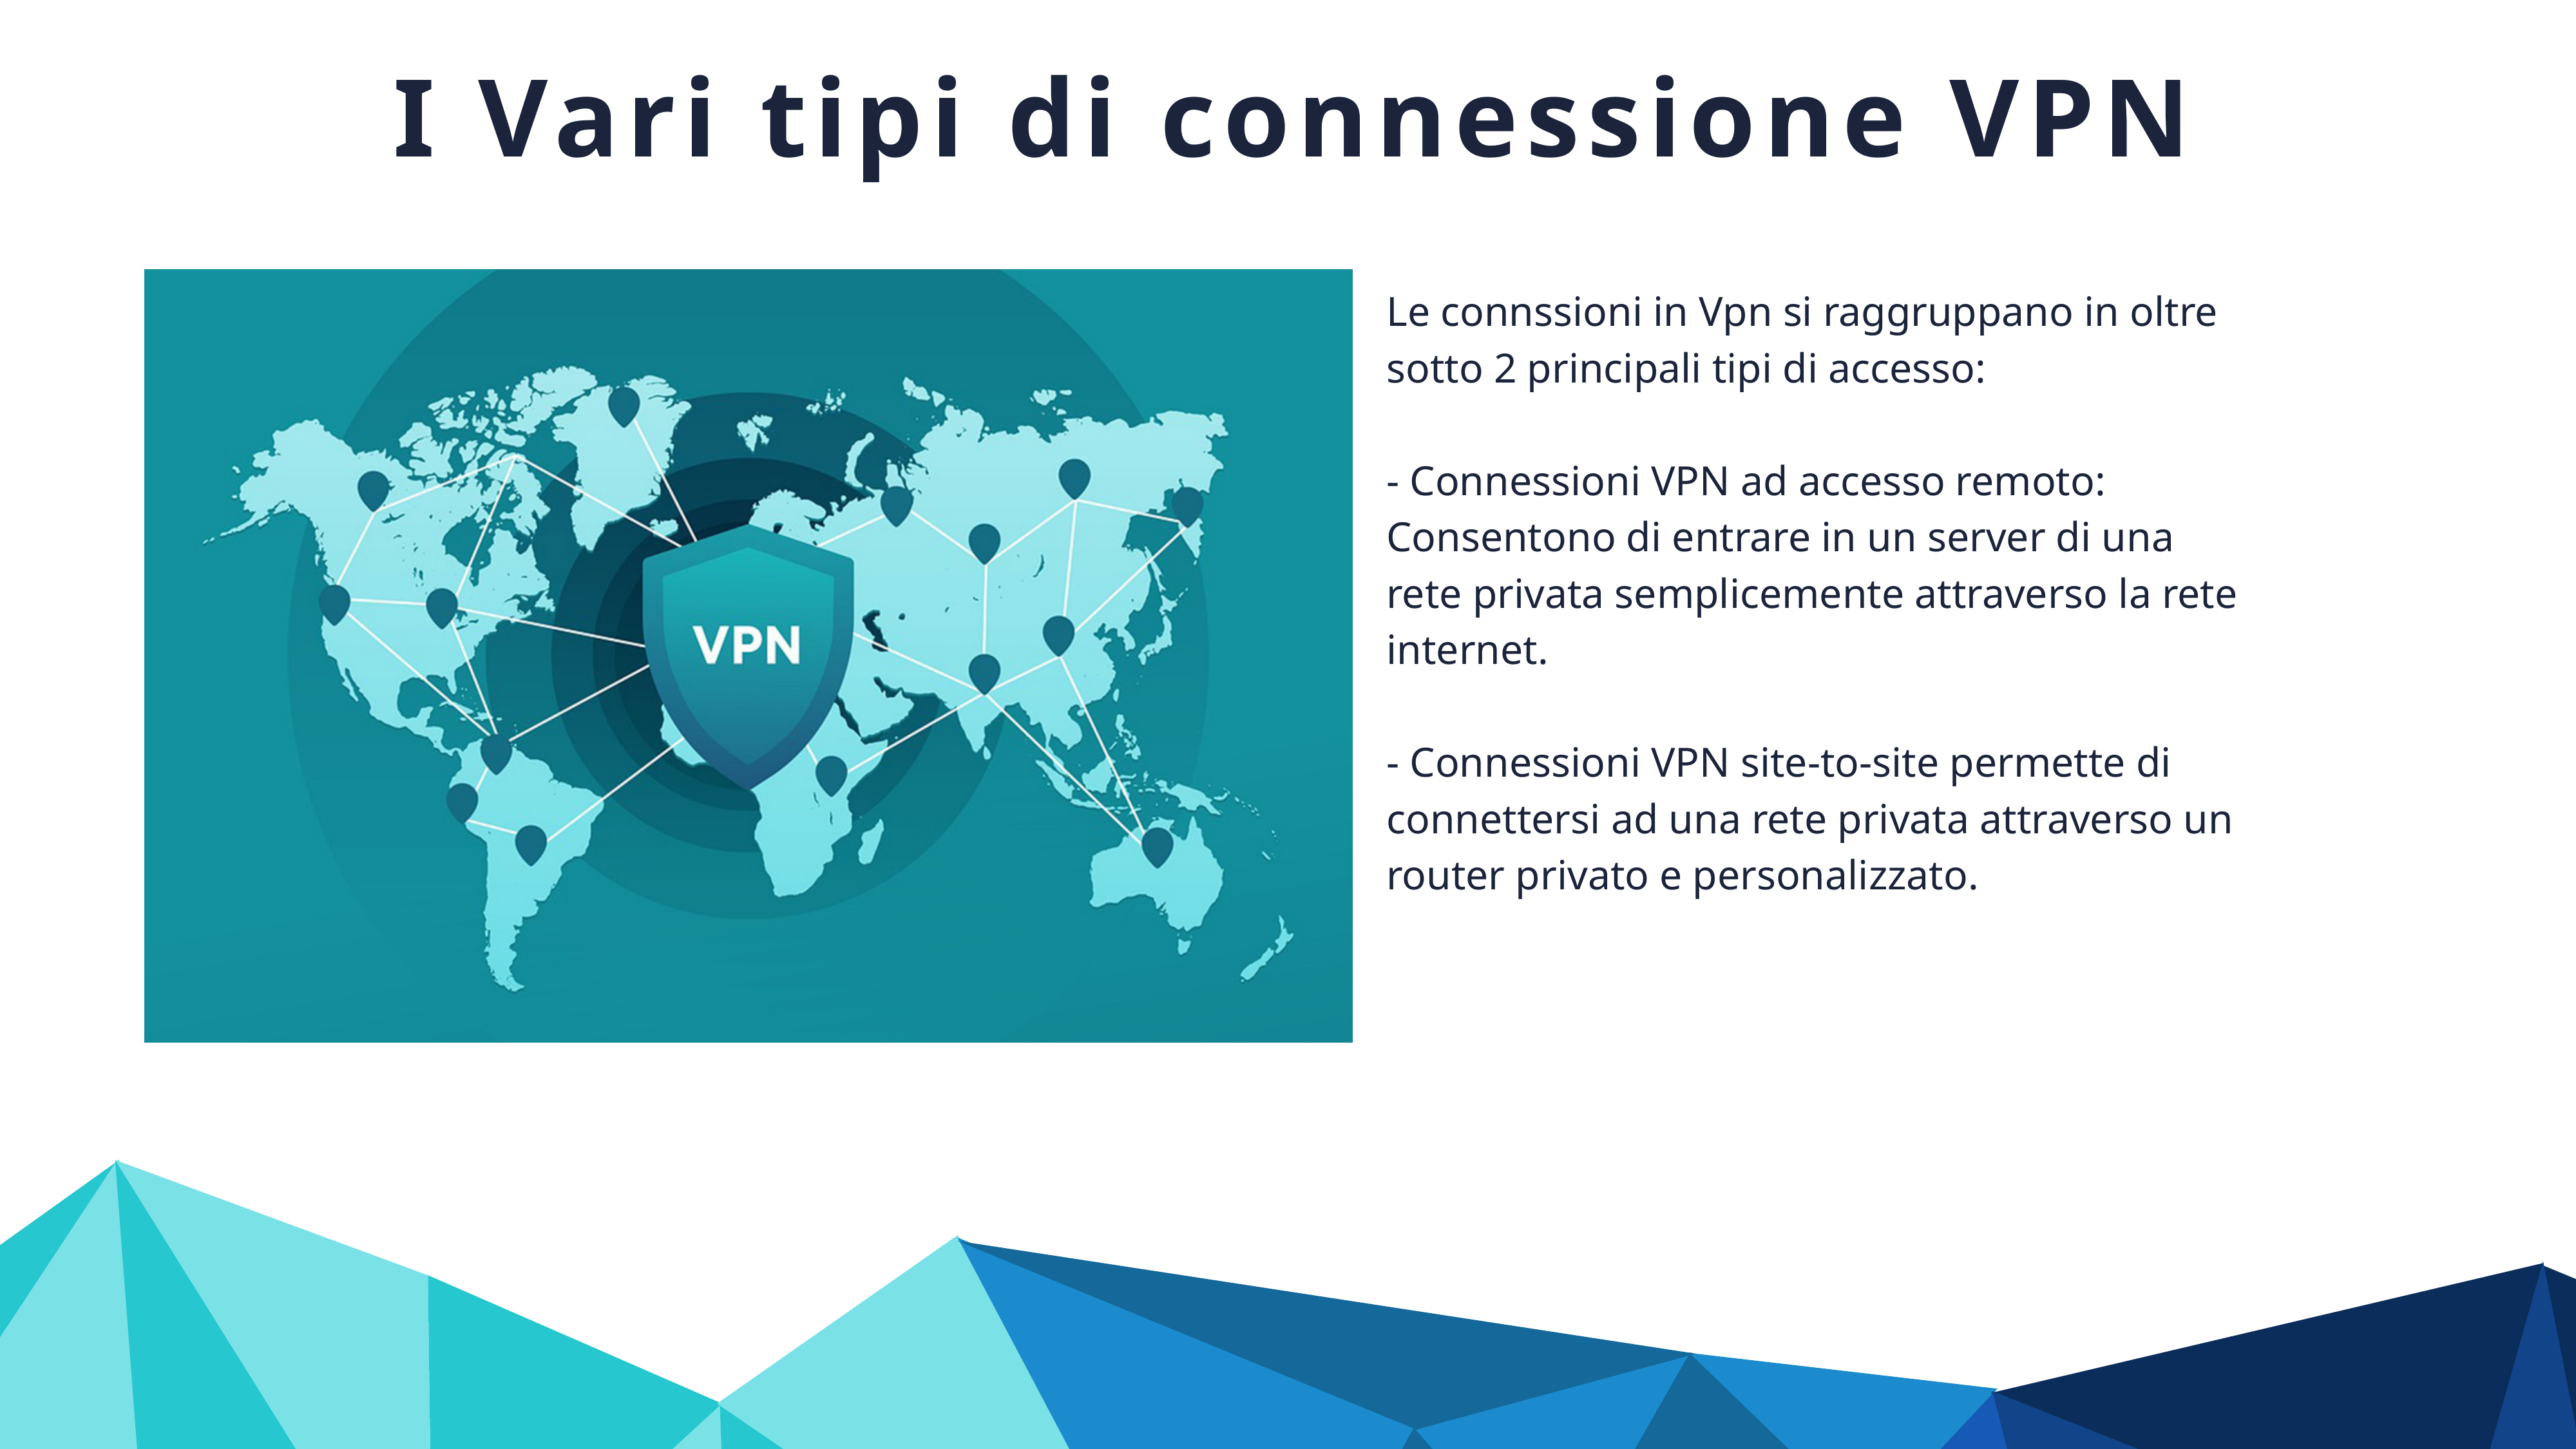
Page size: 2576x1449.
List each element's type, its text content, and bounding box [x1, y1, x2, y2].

text_box Le connssioni in Vpn si raggruppano in oltre sotto 2 principali tipi di accesso: - Connessioni VPN ad accesso remoto: Consentono di entrare in un server di una rete privata semplicemente attraverso la rete internet. - Connessioni VPN site-to-site permette di connettersi ad una rete privata attraverso un router privato e personalizzato. [1377, 273, 2269, 903]
picture [144, 269, 1353, 1043]
text_box I Vari tipi di connessione VPN [383, 44, 2203, 184]
